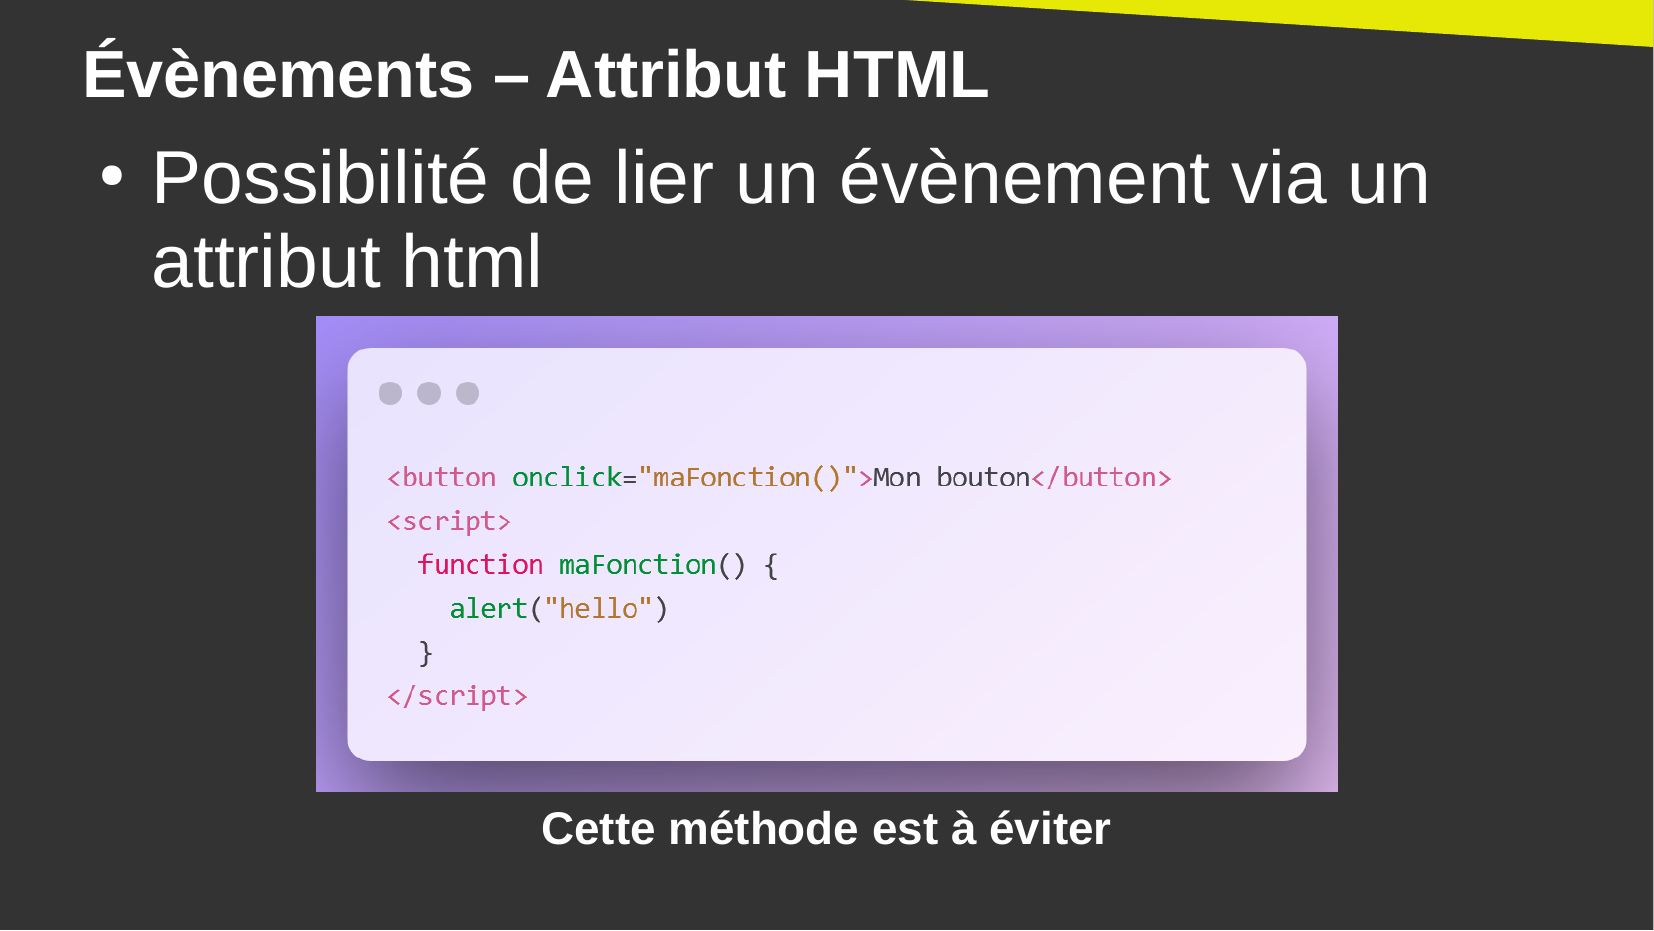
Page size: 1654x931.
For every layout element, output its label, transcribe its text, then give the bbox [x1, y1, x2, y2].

title Évènements – Attribut HTML [82, 37, 1571, 114]
list Possibilité de lier un évènement via un attribut html [80, 135, 1620, 319]
picture [316, 316, 1338, 792]
text_box [905, 0, 1654, 48]
title Cette méthode est à éviter [472, 803, 1182, 863]
